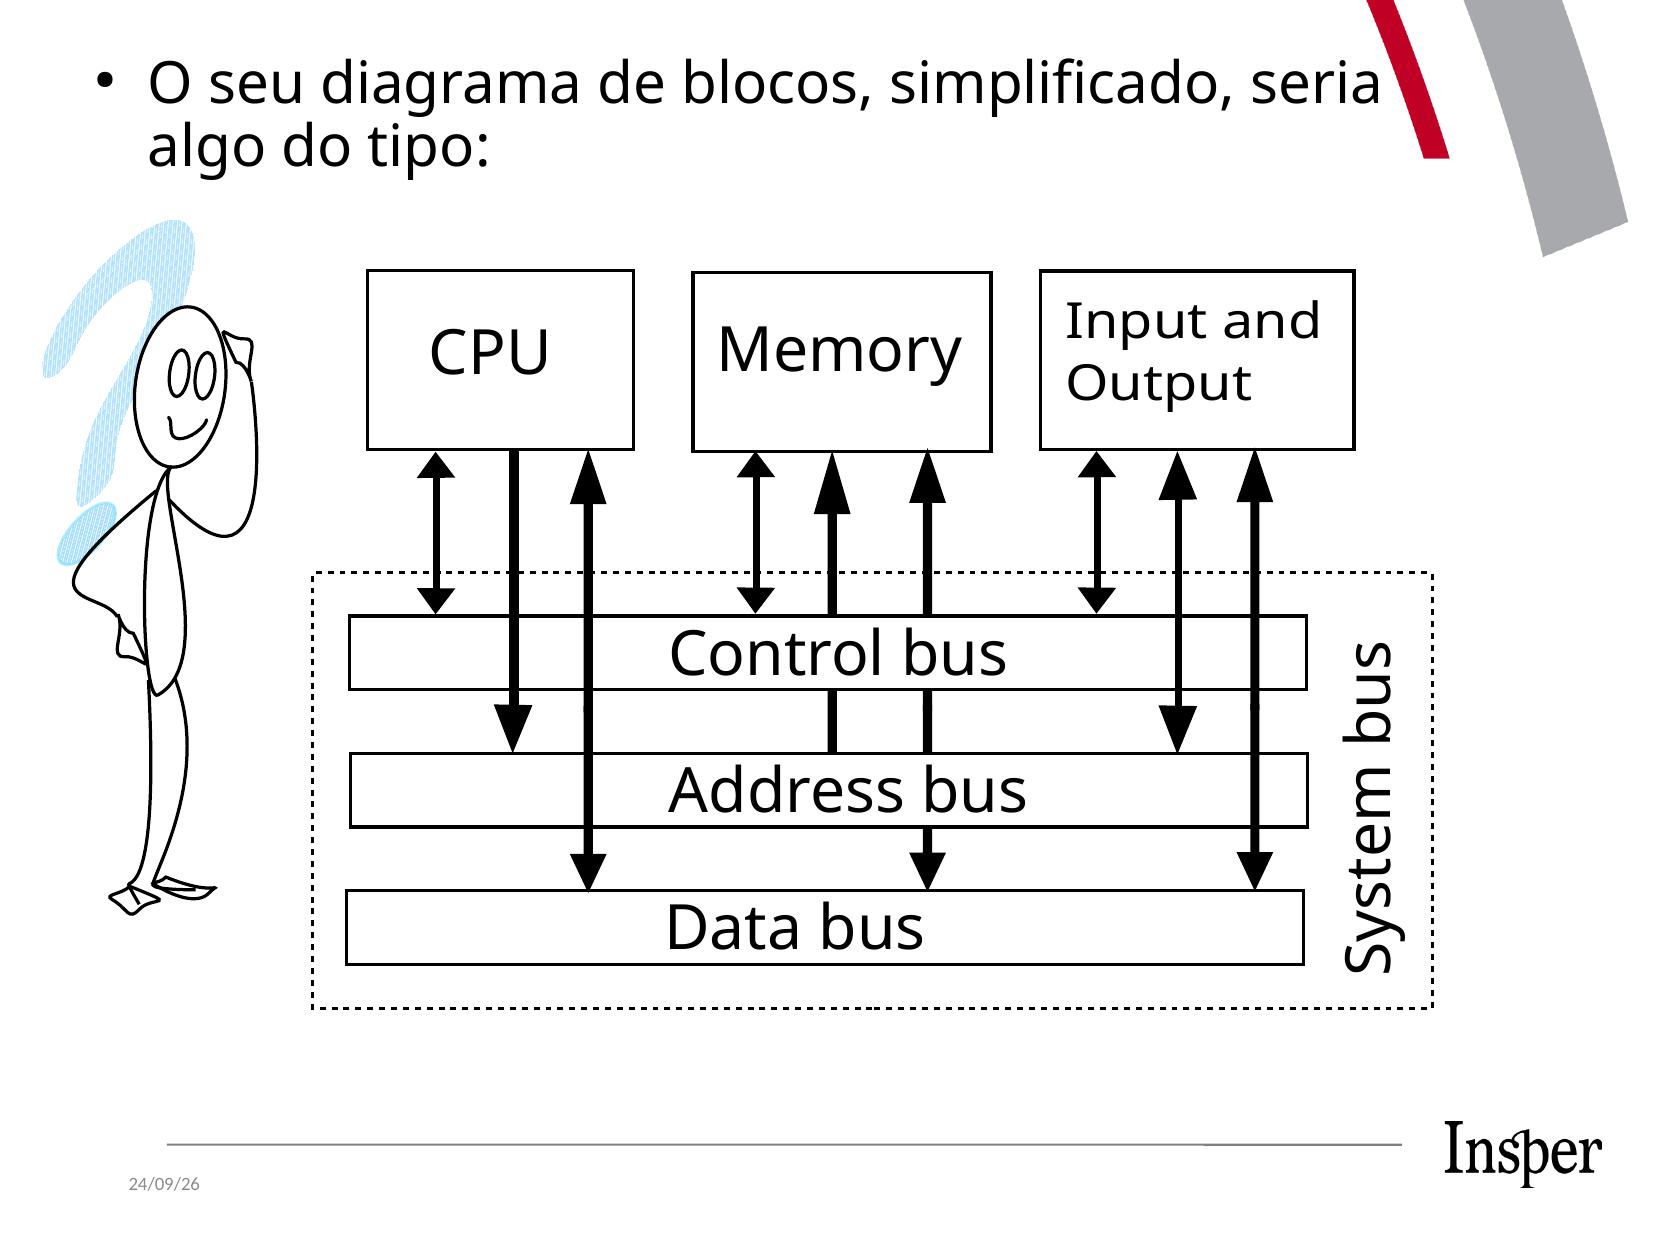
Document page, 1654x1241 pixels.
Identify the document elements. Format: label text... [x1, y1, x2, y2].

picture [10, 162, 270, 928]
list O seu diagrama de blocos, simplificado, seria algo do tipo: [76, 53, 1397, 1134]
picture [296, 213, 1460, 1067]
